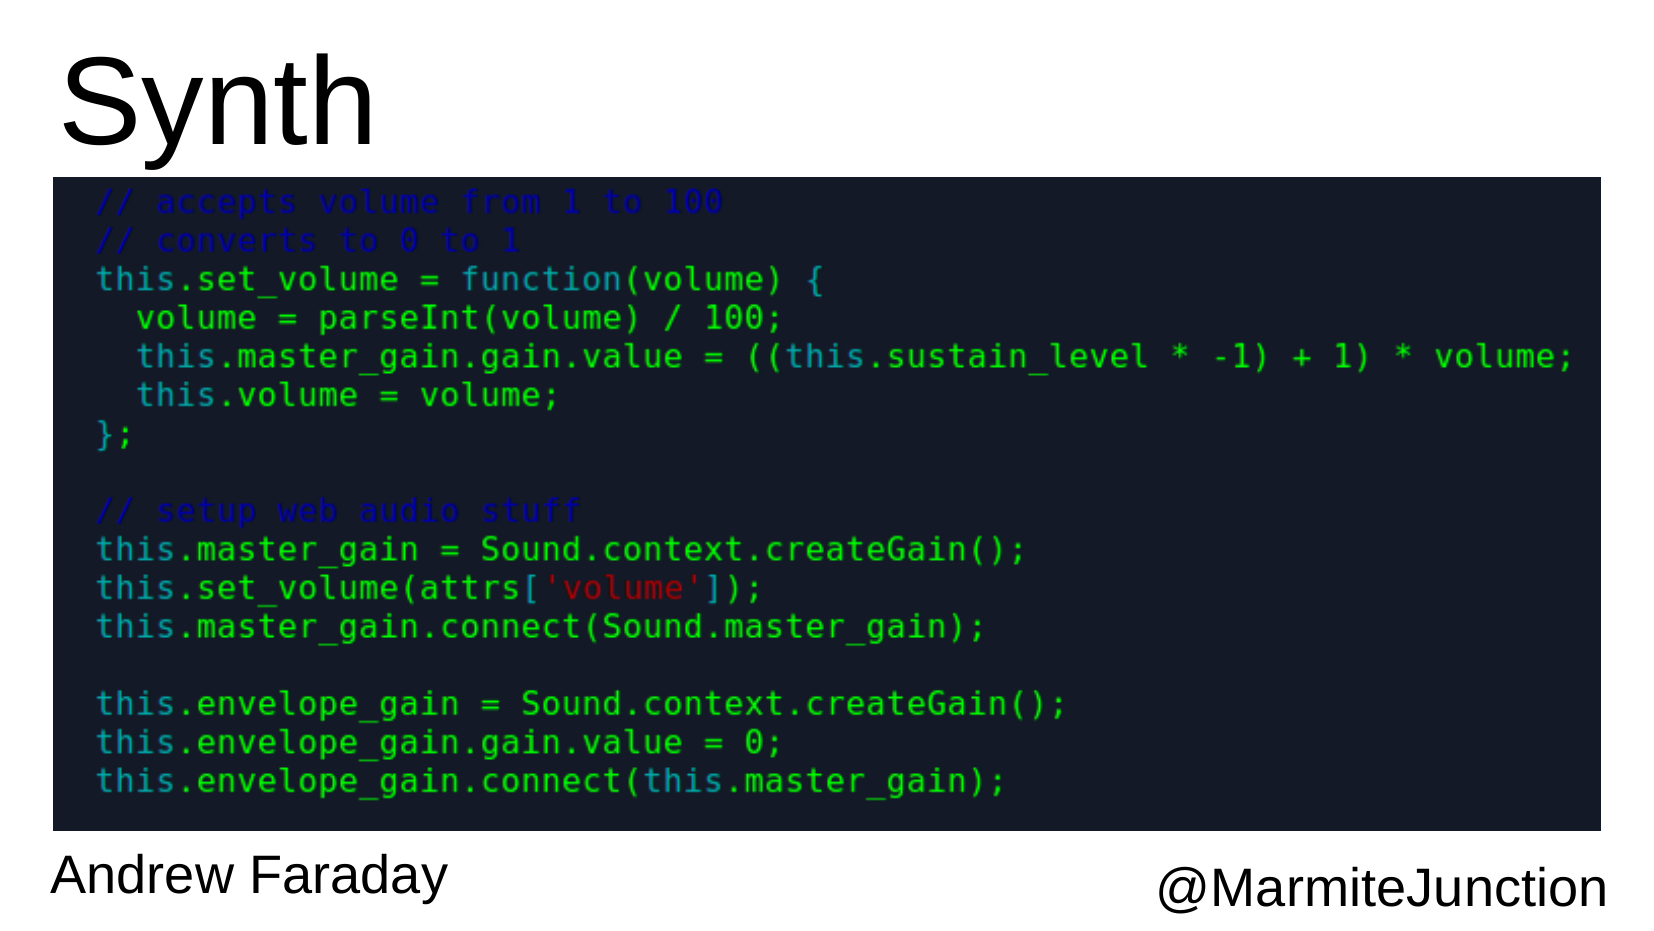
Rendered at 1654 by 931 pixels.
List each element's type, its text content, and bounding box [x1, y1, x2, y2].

text_box Synth [23, 23, 414, 179]
text_box Andrew Faraday [35, 837, 579, 913]
text_box @MarmiteJunction [1080, 850, 1625, 926]
picture [53, 177, 1601, 831]
